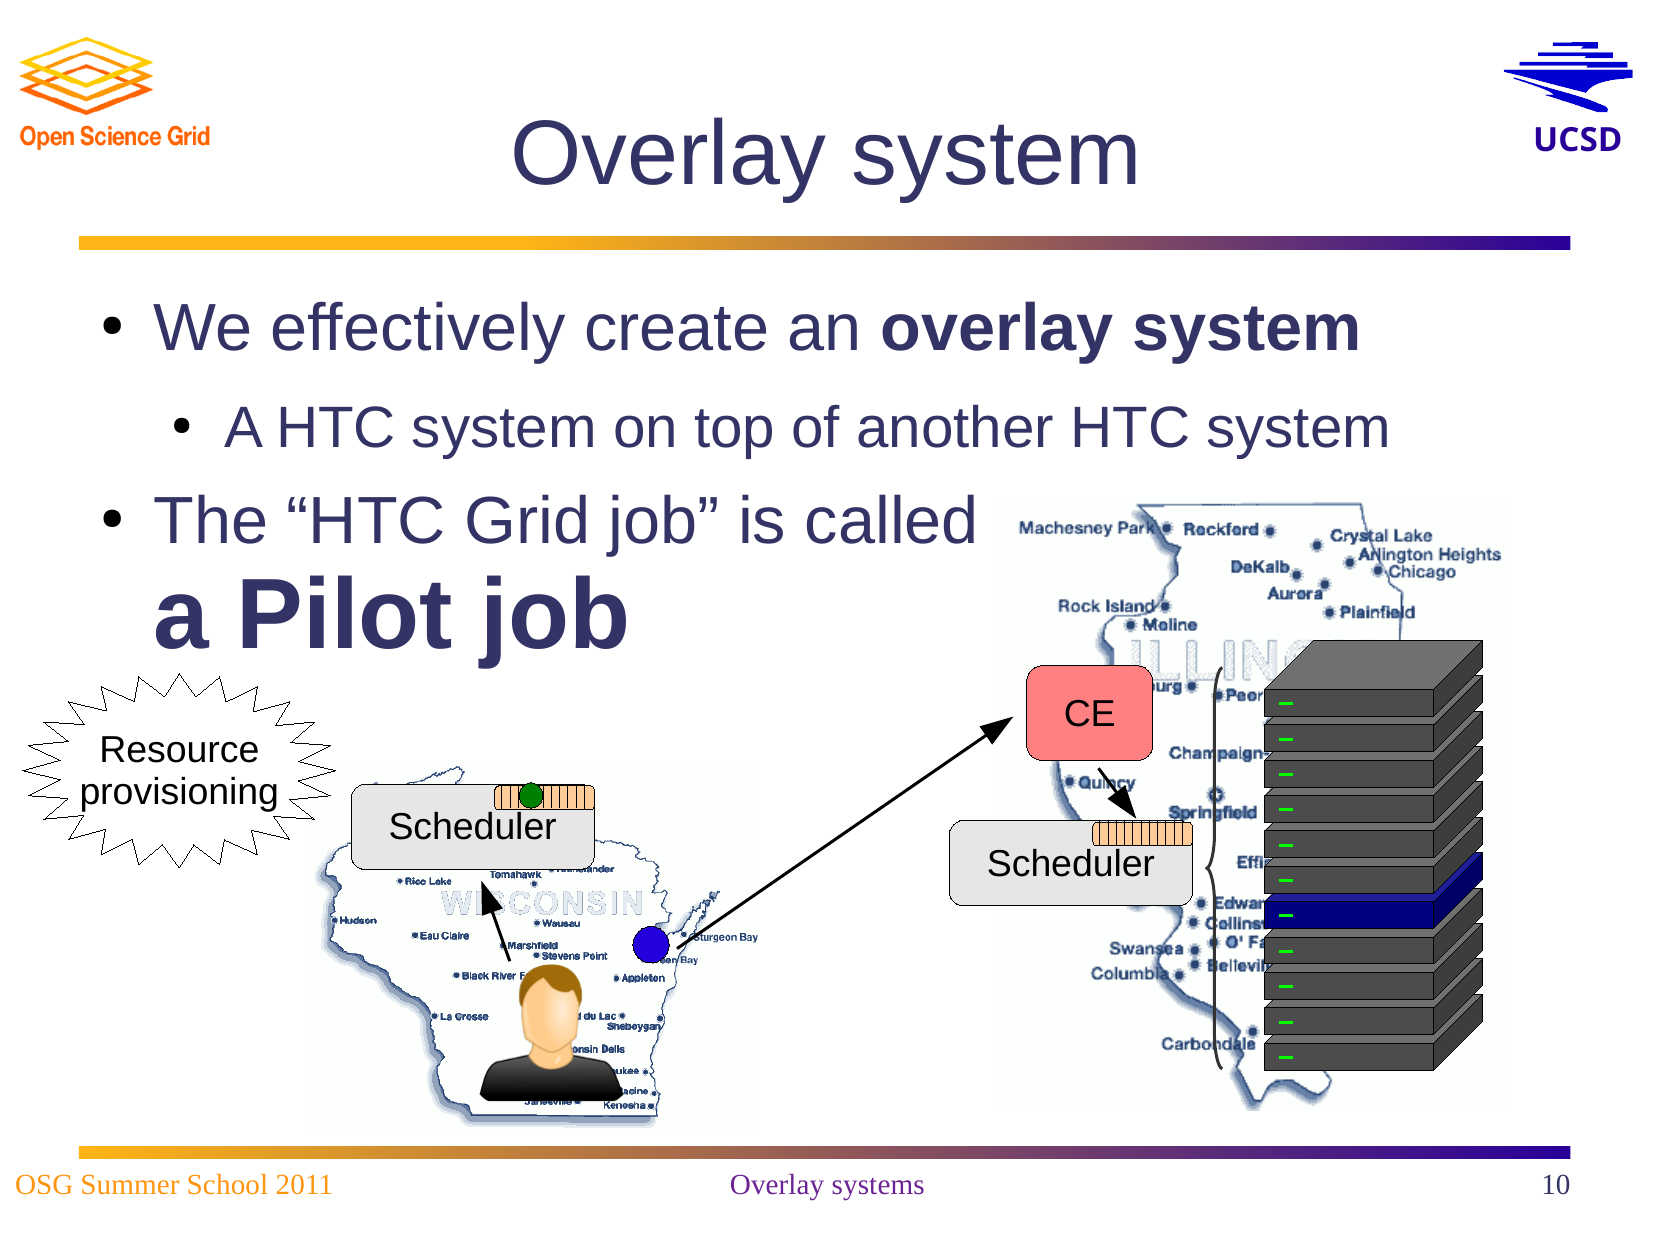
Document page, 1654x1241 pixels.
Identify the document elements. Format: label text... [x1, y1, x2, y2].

picture [307, 1109, 758, 1134]
picture [0, 14, 229, 167]
text_box Resource provisioning [22, 673, 336, 868]
title Overlay system [82, 49, 1571, 257]
list We effectively create an overlay system A HTC system on top of another HTC system The “HTC Grid job” is called a Pilot job [82, 290, 1571, 1109]
picture [1495, 42, 1637, 118]
